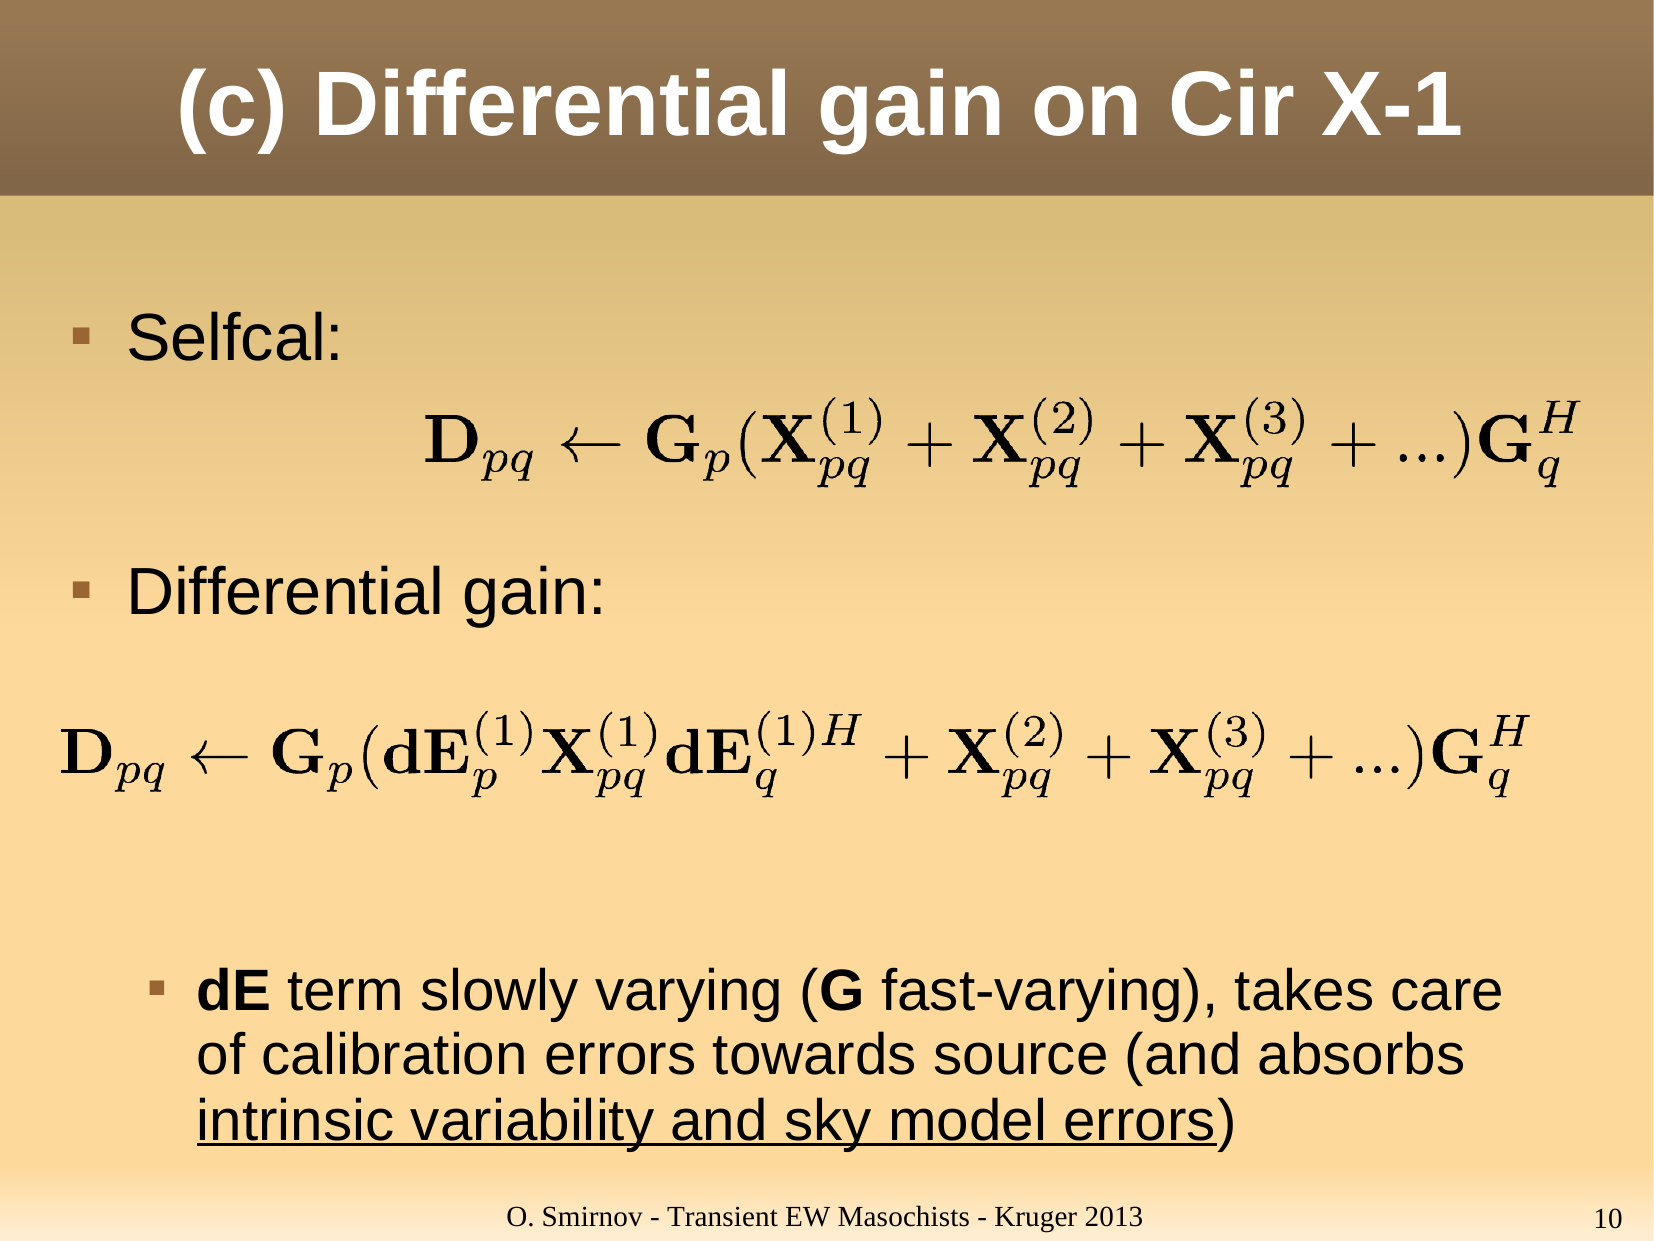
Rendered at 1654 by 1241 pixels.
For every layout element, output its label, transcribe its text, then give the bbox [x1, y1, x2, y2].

list Selfcal: Differential gain: dE term slowly varying (G fast-varying), takes care of calibration errors towards source (and absorbs intrinsic variability and sky model errors) [55, 807, 1544, 1218]
picture [0, 0, 1654, 1241]
list Selfcal: Differential gain: dE term slowly varying (G fast-varying), takes care of calibration errors towards source (and absorbs intrinsic variability and sky model errors) [55, 300, 1544, 704]
title (c) Differential gain on Cir X-1 [76, 0, 1565, 208]
